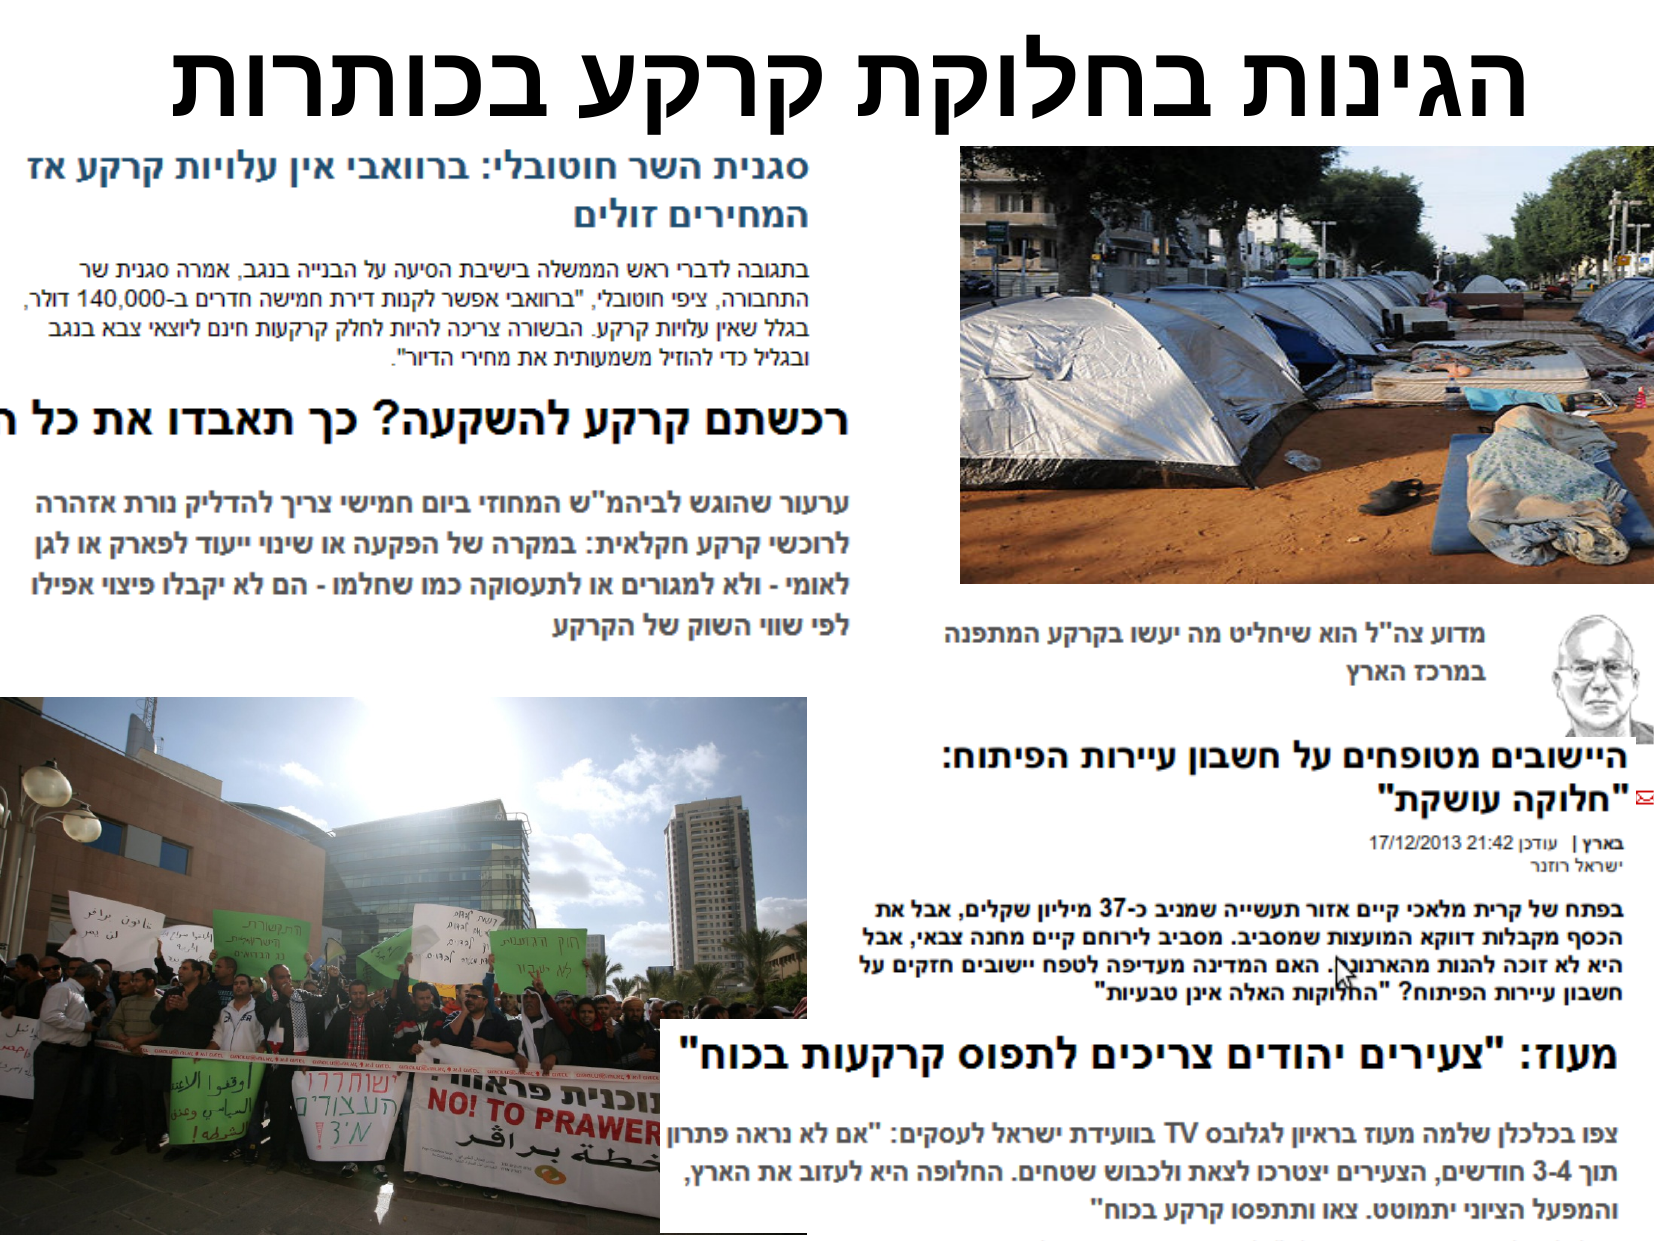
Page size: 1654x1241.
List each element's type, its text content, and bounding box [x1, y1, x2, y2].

picture [0, 145, 1654, 1241]
picture [16, 148, 820, 378]
text_box הגינות בחלוקת קרקע בכותרות [57, 18, 1646, 152]
picture [0, 396, 865, 645]
